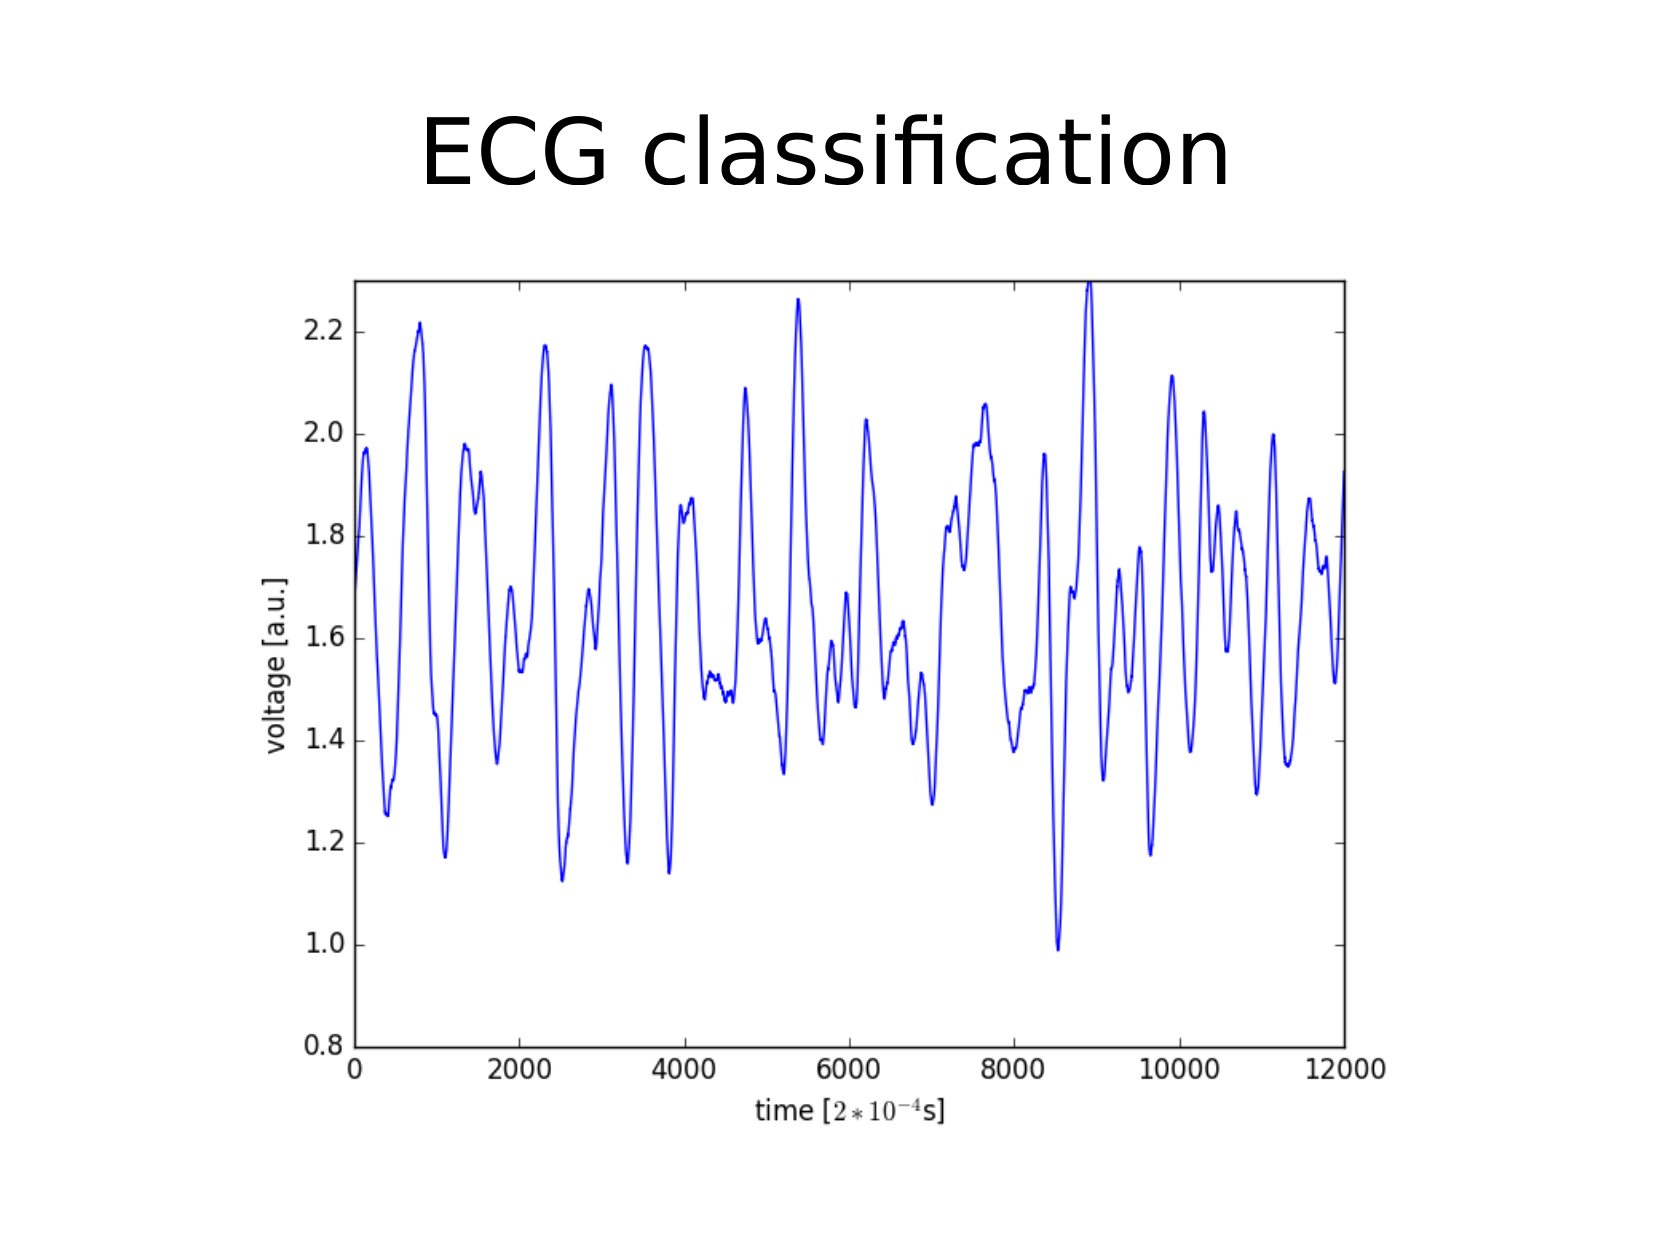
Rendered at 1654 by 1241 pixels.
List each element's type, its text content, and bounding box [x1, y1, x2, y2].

title ECG classification [82, 49, 1571, 257]
picture [195, 185, 1472, 1143]
